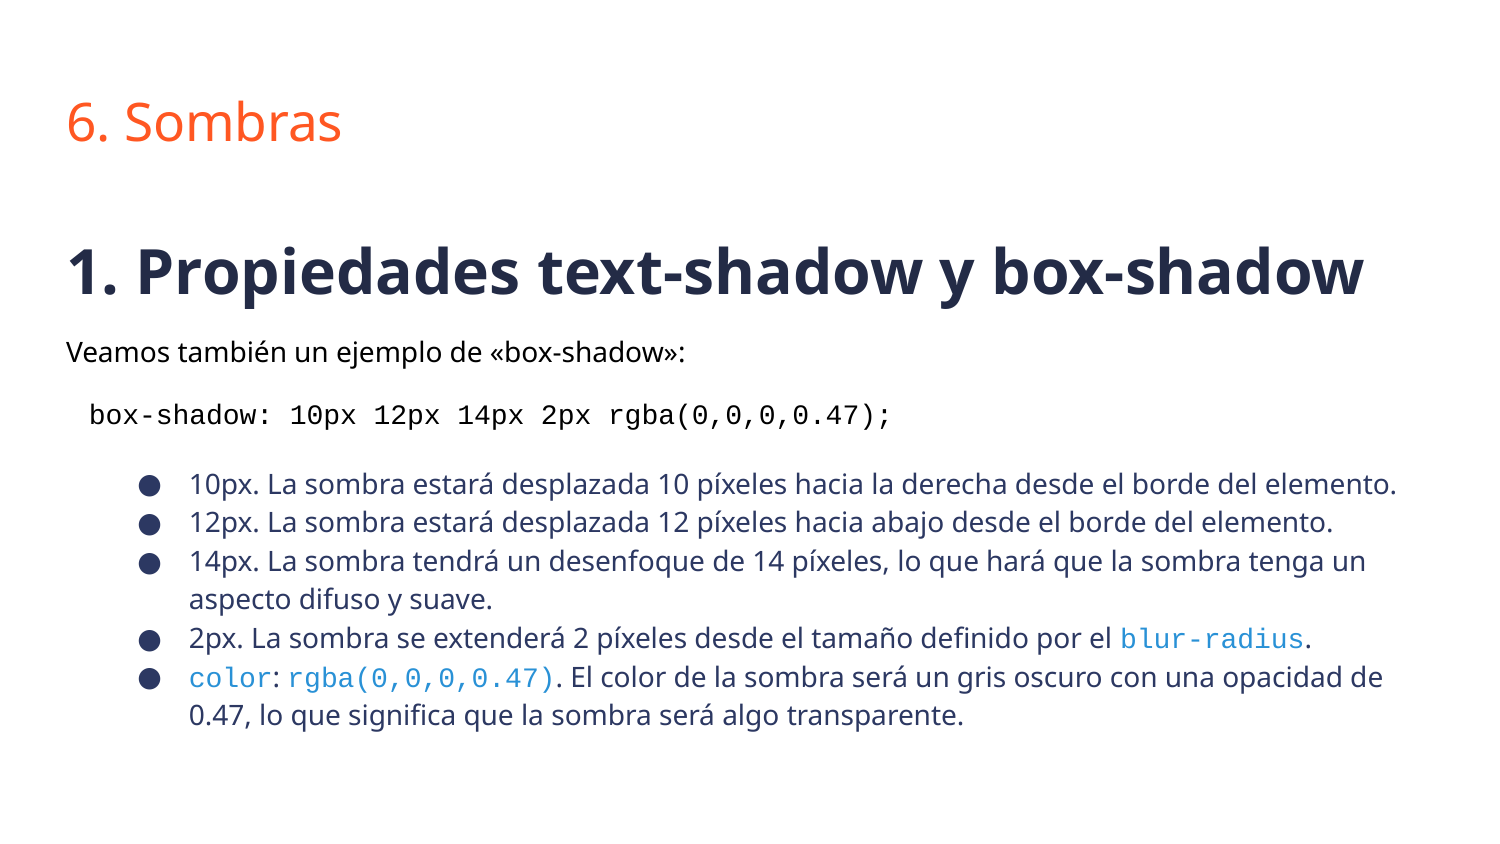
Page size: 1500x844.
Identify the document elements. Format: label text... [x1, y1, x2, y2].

list 1. Propiedades text-shadow y box-shadow Veamos también un ejemplo de «box-shadow»: box-shadow: 10px 12px 14px 2px rgba(0,0,0,0.47); 10px. La sombra estará desplazada 10 píxeles hacia la derecha desde el borde del elemento. 12px. La sombra estará desplazada 12 píxeles hacia abajo desde el borde del elemento. 14px. La sombra tendrá un desenfoque de 14 píxeles, lo que hará que la sombra tenga un aspecto difuso y suave. 2px. La sombra se extenderá 2 píxeles desde el tamaño definido por el blur-radius. color: rgba(0,0,0,0.47). El color de la sombra será un gris oscuro con una opacidad de 0.47, lo que significa que la sombra será algo transparente. [51, 189, 1449, 750]
title 6. Sombras [51, 72, 1449, 167]
